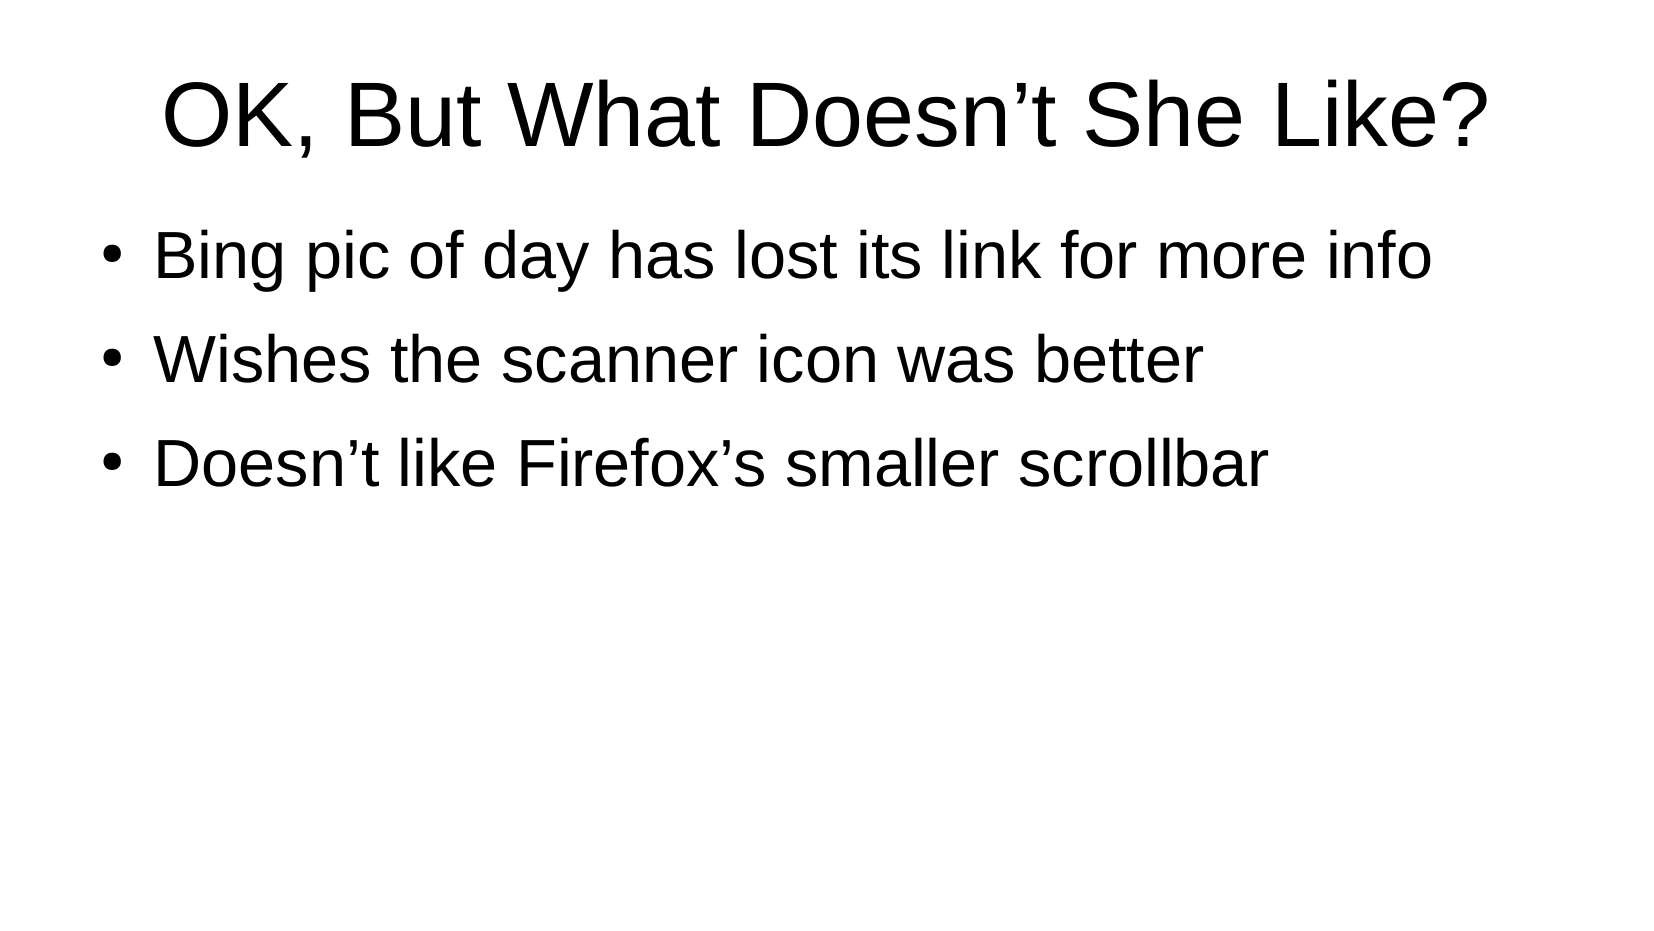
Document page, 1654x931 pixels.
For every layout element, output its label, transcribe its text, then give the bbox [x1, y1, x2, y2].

list Bing pic of day has lost its link for more info Wishes the scanner icon was better Doesn’t like Firefox’s smaller scrollbar [82, 217, 1571, 758]
title OK, But What Doesn’t She Like? [82, 37, 1571, 193]
